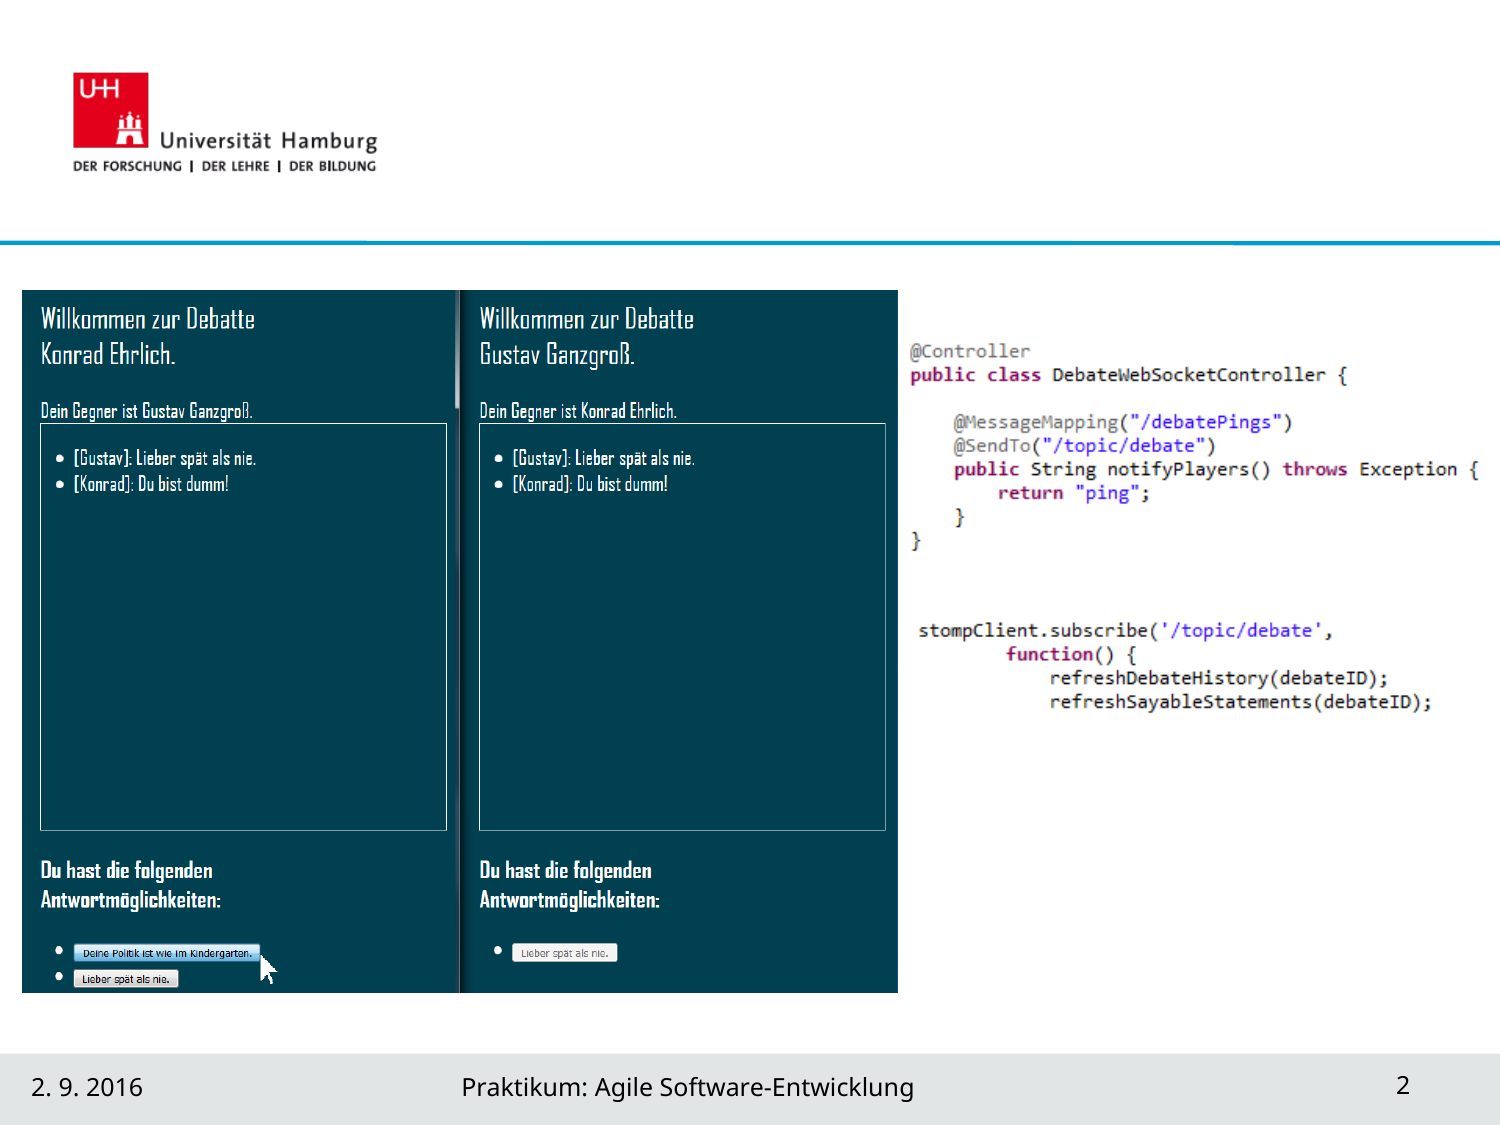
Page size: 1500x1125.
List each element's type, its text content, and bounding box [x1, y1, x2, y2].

picture [72, 868, 79, 877]
picture [609, 891, 614, 907]
picture [561, 894, 567, 907]
picture [631, 894, 635, 907]
text_box 2. 9. 2016 [31, 1056, 177, 1117]
picture [574, 351, 578, 363]
picture [74, 351, 81, 363]
picture [582, 403, 586, 417]
picture [595, 409, 609, 417]
picture [142, 861, 153, 878]
picture [456, 290, 463, 993]
picture [482, 861, 489, 877]
picture [82, 894, 104, 907]
picture [618, 897, 628, 907]
picture [624, 861, 631, 877]
picture [488, 317, 492, 328]
picture [198, 897, 205, 907]
picture [482, 891, 518, 907]
picture [647, 403, 653, 417]
picture [521, 897, 536, 907]
picture [122, 894, 128, 907]
picture [495, 455, 502, 461]
picture [178, 897, 184, 907]
picture [613, 403, 625, 417]
picture [909, 342, 1483, 559]
text_box Praktikum: Agile Software-Entwicklung [223, 1056, 1372, 1117]
picture [521, 868, 532, 877]
picture [152, 450, 164, 464]
picture [107, 861, 128, 877]
picture [137, 861, 141, 877]
picture [575, 861, 579, 877]
picture [501, 409, 506, 417]
picture [196, 482, 208, 490]
picture [598, 476, 603, 490]
picture [674, 456, 679, 464]
picture [56, 973, 62, 980]
picture [56, 947, 62, 954]
picture [131, 406, 135, 416]
picture [222, 317, 229, 328]
picture [43, 343, 47, 363]
picture [546, 861, 553, 877]
picture [62, 409, 67, 417]
picture [150, 891, 166, 907]
picture [43, 861, 60, 877]
picture [74, 970, 178, 987]
picture [156, 868, 163, 882]
picture [47, 308, 54, 316]
picture [654, 482, 662, 490]
picture [163, 482, 168, 490]
picture [643, 868, 651, 877]
picture [139, 476, 145, 490]
picture [172, 409, 177, 417]
picture [111, 897, 119, 907]
picture [571, 897, 577, 911]
picture [594, 450, 603, 464]
picture [637, 897, 644, 907]
picture [603, 482, 610, 490]
text_box <Foliennummer> [1372, 1056, 1425, 1117]
picture [647, 897, 654, 907]
picture [163, 316, 169, 328]
picture [667, 403, 672, 417]
picture [53, 894, 79, 907]
picture [660, 317, 668, 328]
picture [486, 308, 493, 316]
picture [605, 868, 621, 877]
picture [74, 944, 274, 979]
picture [548, 409, 556, 417]
picture [131, 897, 138, 911]
picture [81, 476, 85, 490]
picture [180, 861, 192, 877]
picture [595, 868, 602, 882]
picture [599, 891, 605, 907]
picture [592, 351, 597, 369]
picture [909, 618, 1438, 721]
picture [162, 343, 169, 363]
picture [495, 947, 501, 954]
picture [204, 868, 211, 877]
picture [182, 456, 194, 468]
picture [546, 897, 557, 907]
picture [225, 409, 233, 421]
picture [199, 409, 204, 417]
picture [539, 894, 543, 907]
picture [110, 456, 121, 464]
picture [581, 861, 592, 878]
picture [580, 891, 596, 907]
picture [100, 482, 105, 490]
picture [513, 944, 617, 961]
picture [207, 409, 215, 417]
picture [169, 891, 175, 907]
picture [192, 894, 196, 907]
picture [624, 456, 633, 468]
picture [44, 317, 53, 328]
picture [97, 409, 102, 417]
picture [209, 897, 215, 907]
picture [141, 891, 147, 907]
picture [492, 868, 499, 877]
picture [90, 865, 98, 877]
picture [495, 481, 502, 487]
picture [511, 868, 518, 877]
picture [73, 308, 77, 328]
picture [601, 316, 608, 328]
